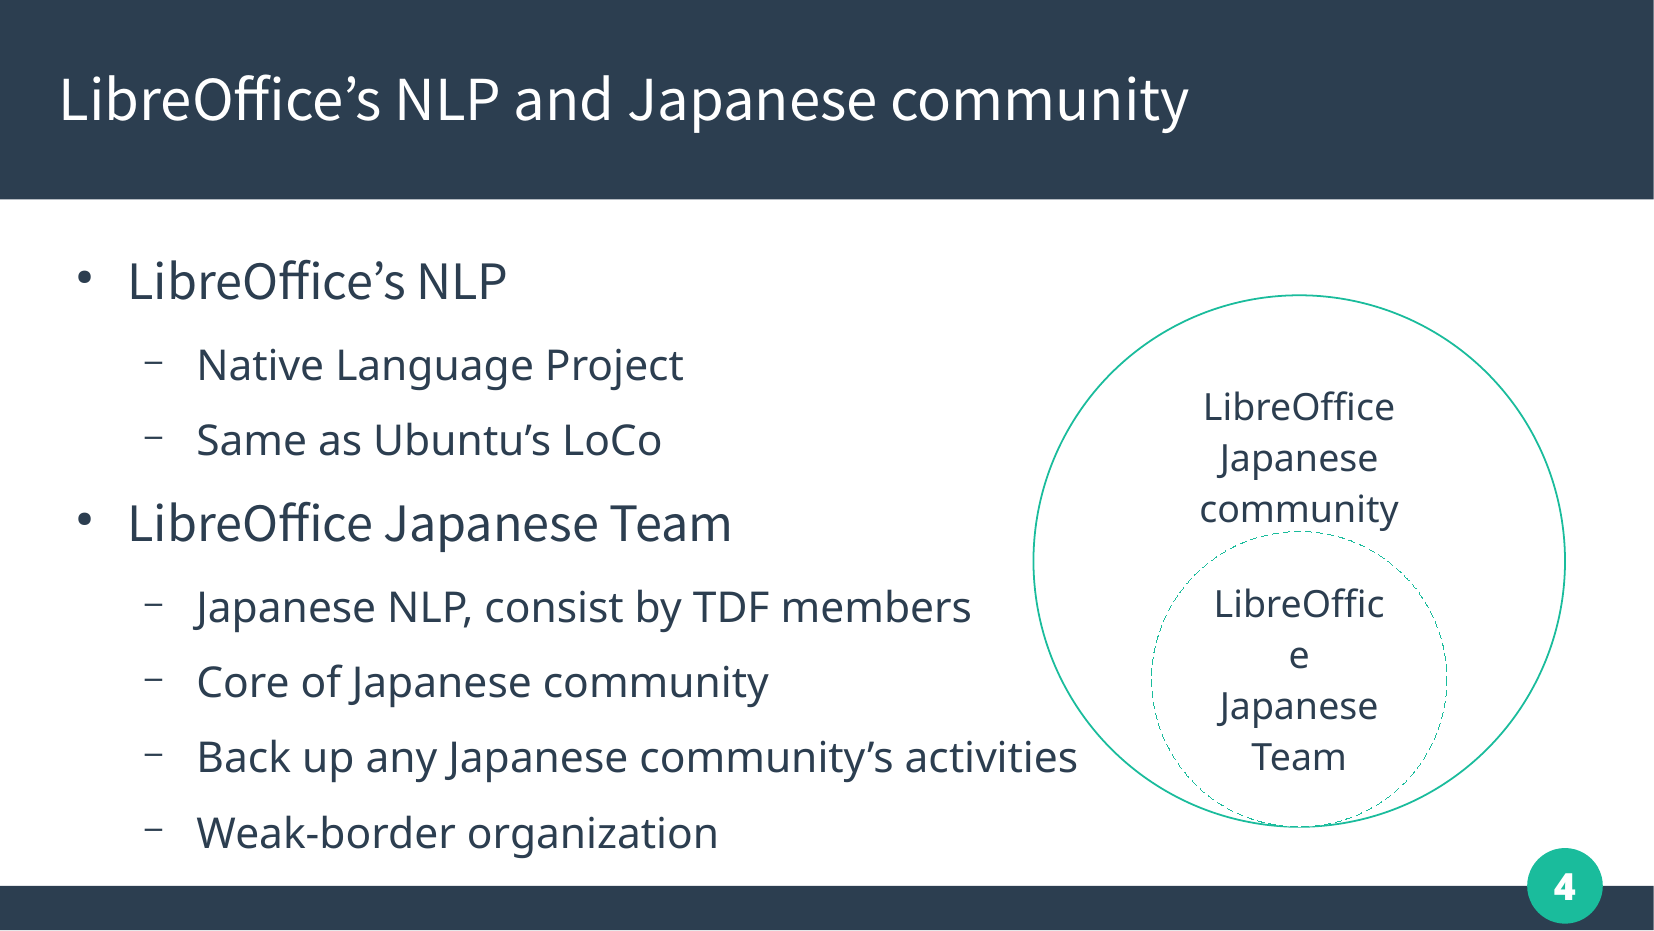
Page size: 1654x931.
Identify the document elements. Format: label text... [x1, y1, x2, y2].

list LibreOffice’s NLP Native Language Project Same as Ubuntu’s LoCo LibreOffice Japanese Team Japanese NLP, consist by TDF members Core of Japanese community Back up any Japanese community’s activities Weak-border organization [59, 243, 1595, 864]
text_box LibreOffice Japanese community [1033, 295, 1566, 826]
title LibreOffice’s NLP and Japanese community [59, 37, 1595, 155]
text_box LibreOffice Japanese Team [1151, 531, 1447, 827]
